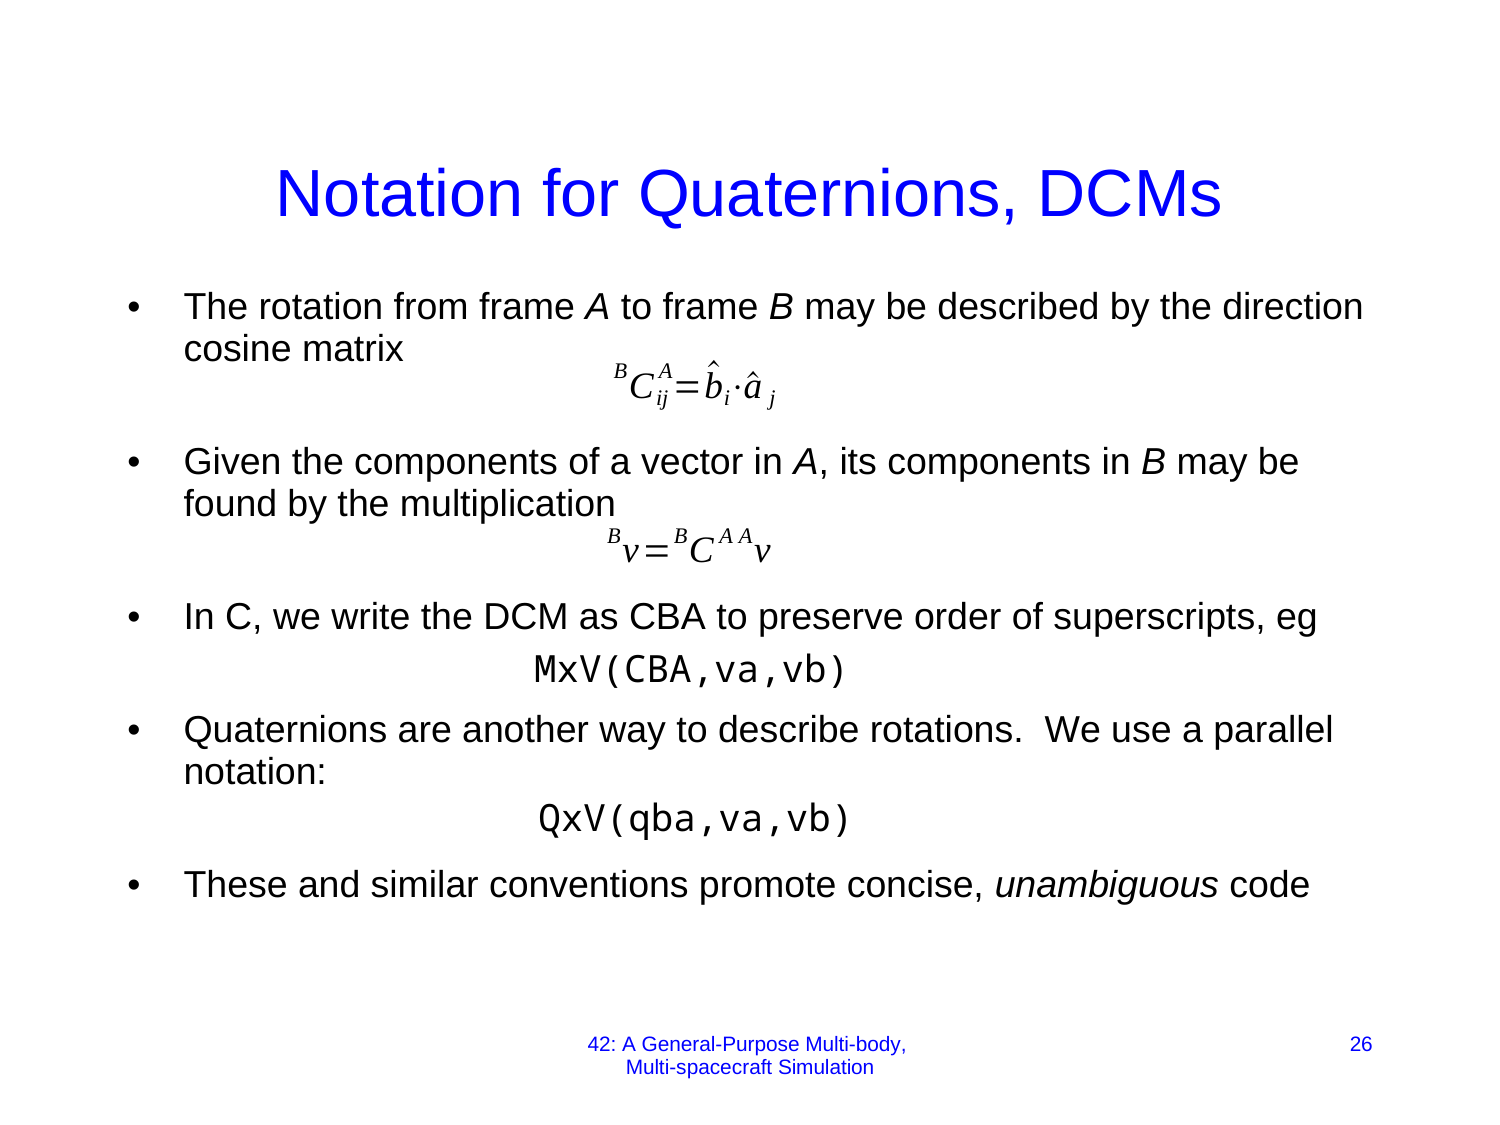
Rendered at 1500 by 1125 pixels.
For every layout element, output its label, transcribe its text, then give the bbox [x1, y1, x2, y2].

text_box MxV(CBA,va,vb) [519, 637, 865, 698]
list The rotation from frame A to frame B may be described by the direction cosine matrix Given the components of a vector in A, its components in B may be found by the multiplication In C, we write the DCM as CBA to preserve order of superscripts, eg Quaternions are another way to describe rotations. We use a parallel notation: These and similar conventions promote concise, unambiguous code [112, 277, 1388, 1021]
text_box QxV(qba,va,vb) [523, 786, 869, 847]
chart [599, 523, 777, 571]
title Notation for Quaternions, DCMs [112, 99, 1388, 277]
chart [606, 358, 782, 411]
